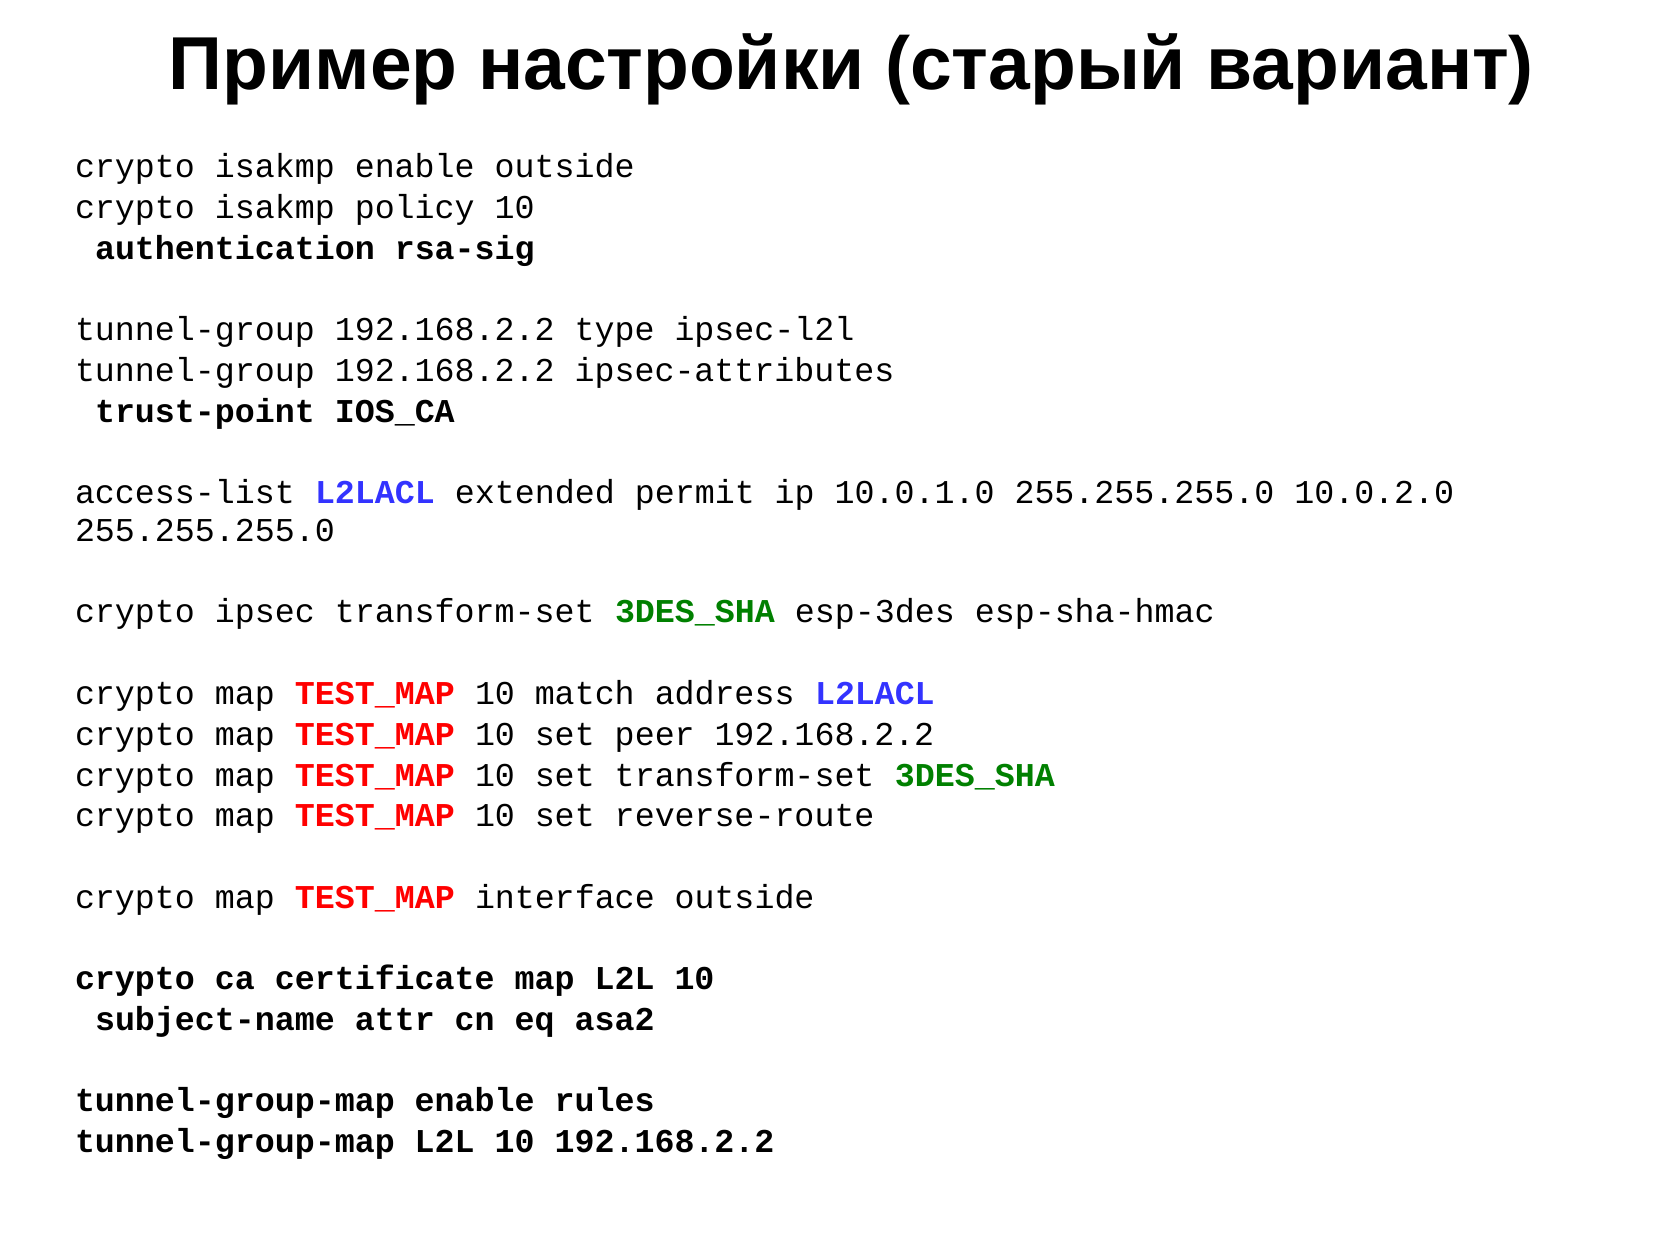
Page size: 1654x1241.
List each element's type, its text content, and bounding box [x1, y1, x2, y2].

list crypto isakmp enable outside crypto isakmp policy 10 authentication rsa-sig tunnel-group 192.168.2.2 type ipsec-l2l tunnel-group 192.168.2.2 ipsec-attributes trust-point IOS_CA access-list L2LACL extended permit ip 10.0.1.0 255.255.255.0 10.0.2.0 255.255.255.0 crypto ipsec transform-set 3DES_SHA esp-3des esp-sha-hmac crypto map TEST_MAP 10 match address L2LACL crypto map TEST_MAP 10 set peer 192.168.2.2 crypto map TEST_MAP 10 set transform-set 3DES_SHA crypto map TEST_MAP 10 set reverse-route crypto map TEST_MAP interface outside crypto ca certificate map L2L 10 subject-name attr cn eq asa2 tunnel-group-map enable rules tunnel-group-map L2L 10 192.168.2.2 [75, 150, 1613, 1209]
text_box Пример настройки (старый вариант) [64, 37, 1613, 113]
